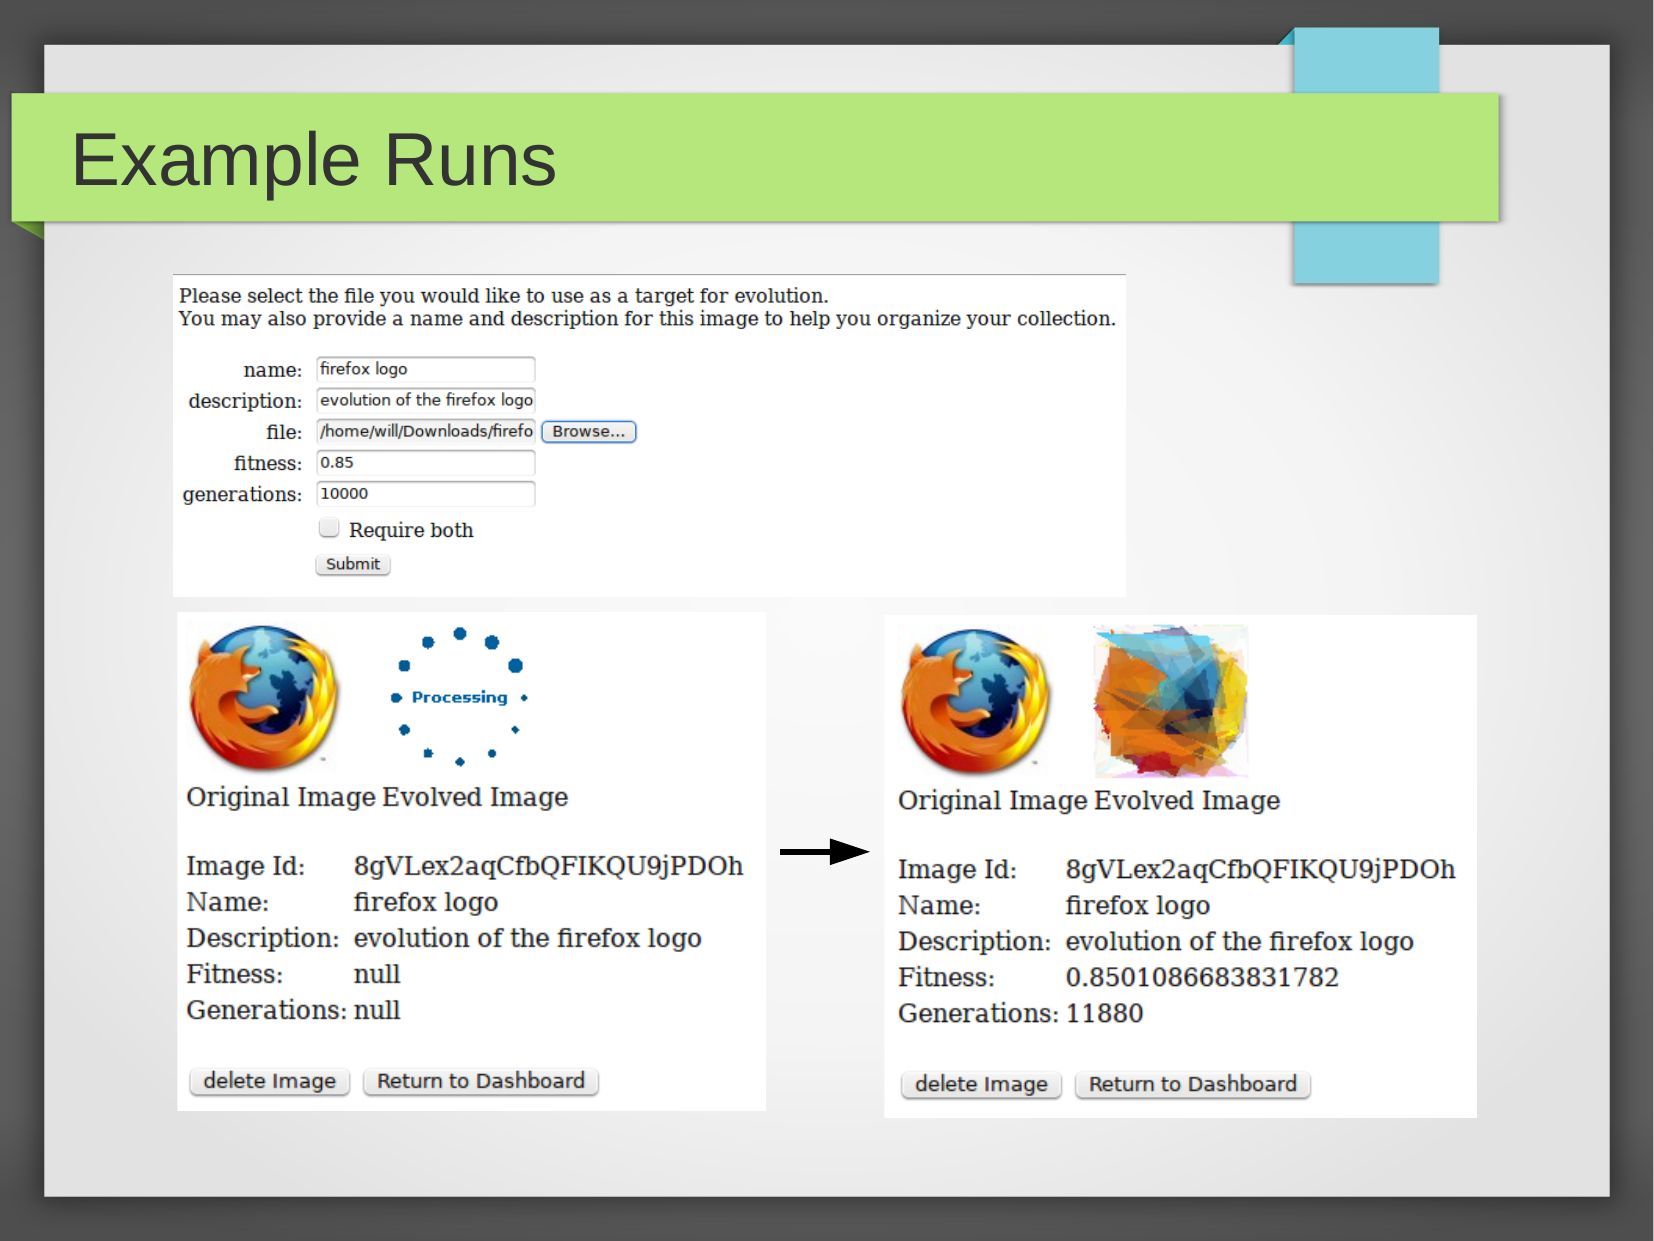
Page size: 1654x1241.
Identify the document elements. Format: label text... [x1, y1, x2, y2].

picture [0, 0, 1654, 1241]
title Example Runs [70, 106, 1229, 213]
